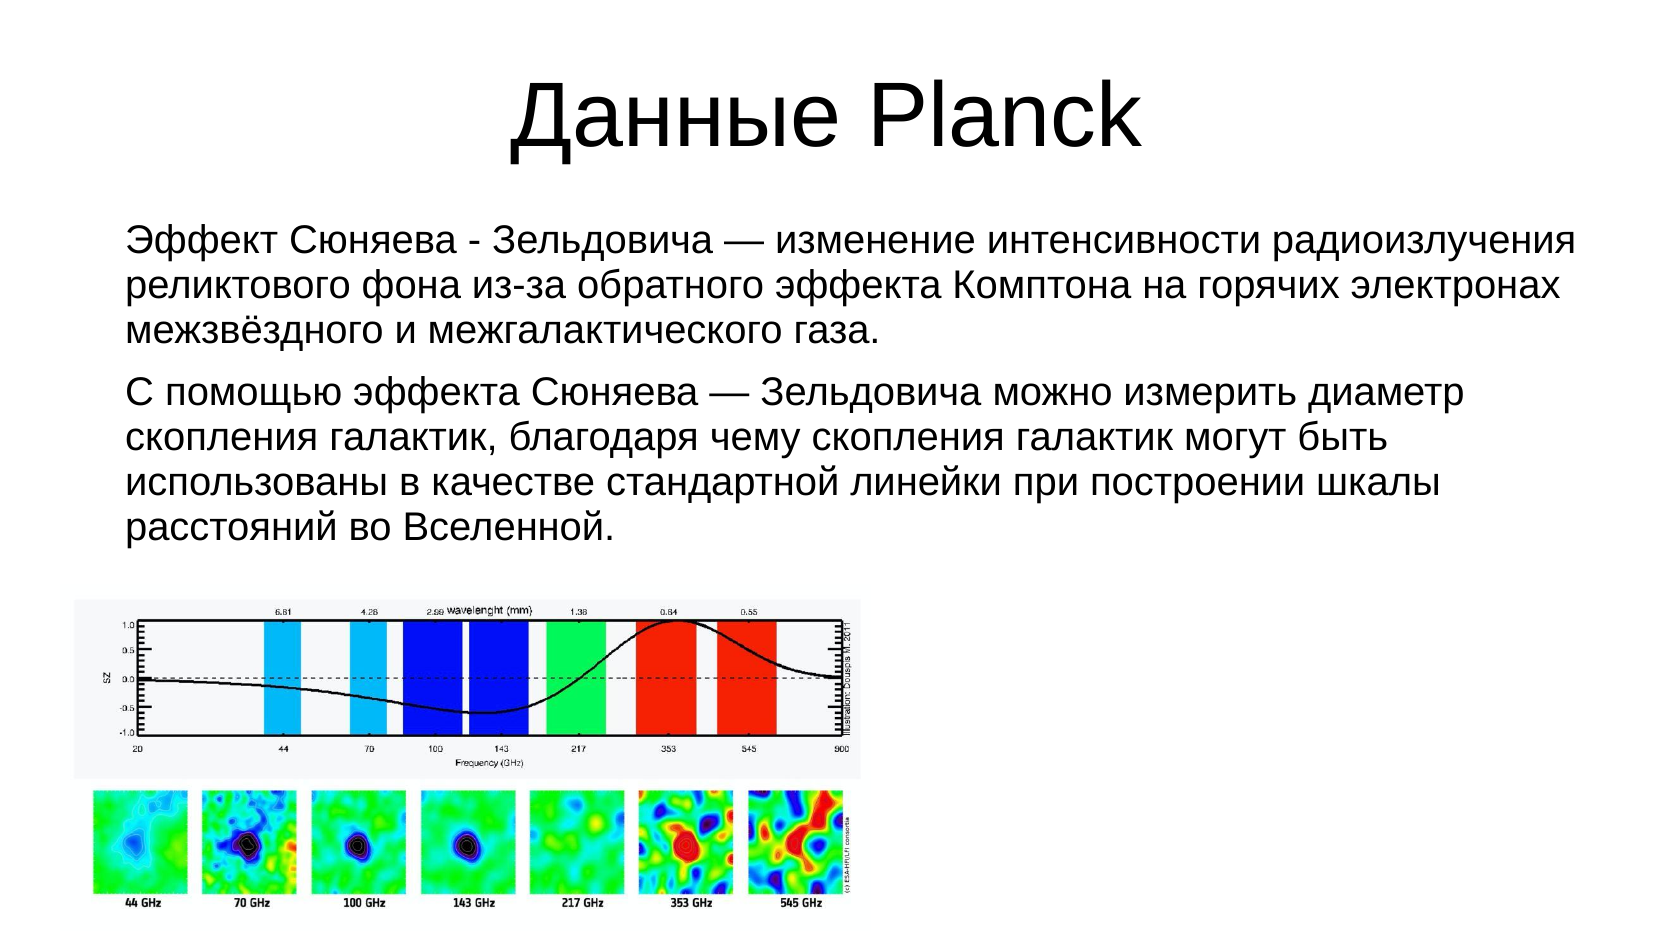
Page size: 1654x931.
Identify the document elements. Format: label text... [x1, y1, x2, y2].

list Эффект Сюняева - Зельдовича — изменение интенсивности радиоизлучения реликтового фона из-за обратного эффекта Комптона на горячих электронах межзвёздного и межгалактического газа. С помощью эффекта Сюняева — Зельдовича можно измерить диаметр скопления галактик, благодаря чему скопления галактик могут быть использованы в качестве стандартной линейки при построении шкалы расстояний во Вселенной. [82, 217, 1591, 556]
picture [60, 584, 871, 931]
title Данные Planck [82, 37, 1571, 193]
